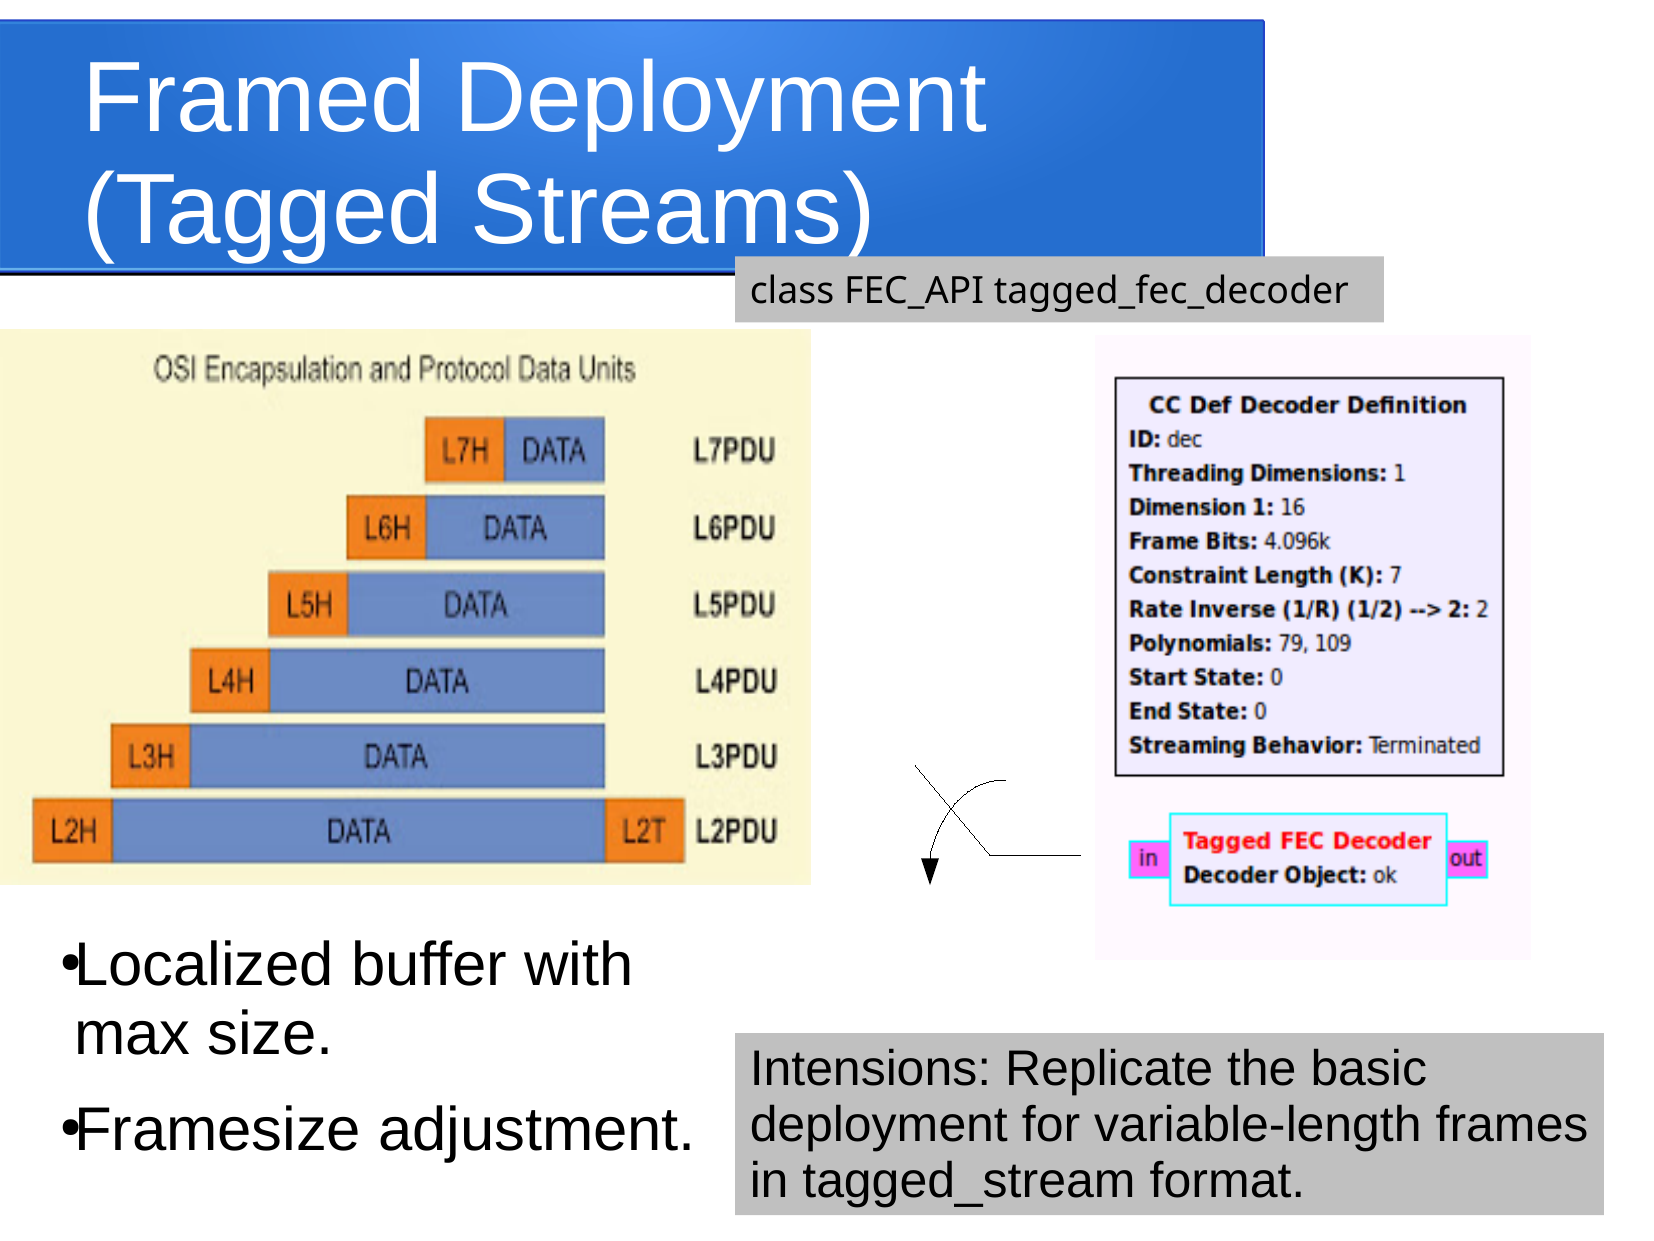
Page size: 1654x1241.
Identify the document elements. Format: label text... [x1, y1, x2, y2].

text_box Intensions: Replicate the basic deployment for variable-length frames in tagged_stream format. [735, 1033, 1604, 1216]
list Localized buffer with max size. Framesize adjustment. [54, 930, 721, 1231]
text_box class FEC_API tagged_fec_decoder [735, 256, 1351, 317]
picture [1095, 335, 1531, 961]
picture [0, 329, 811, 886]
title Framed Deployment (Tagged Streams) [82, 41, 1250, 265]
